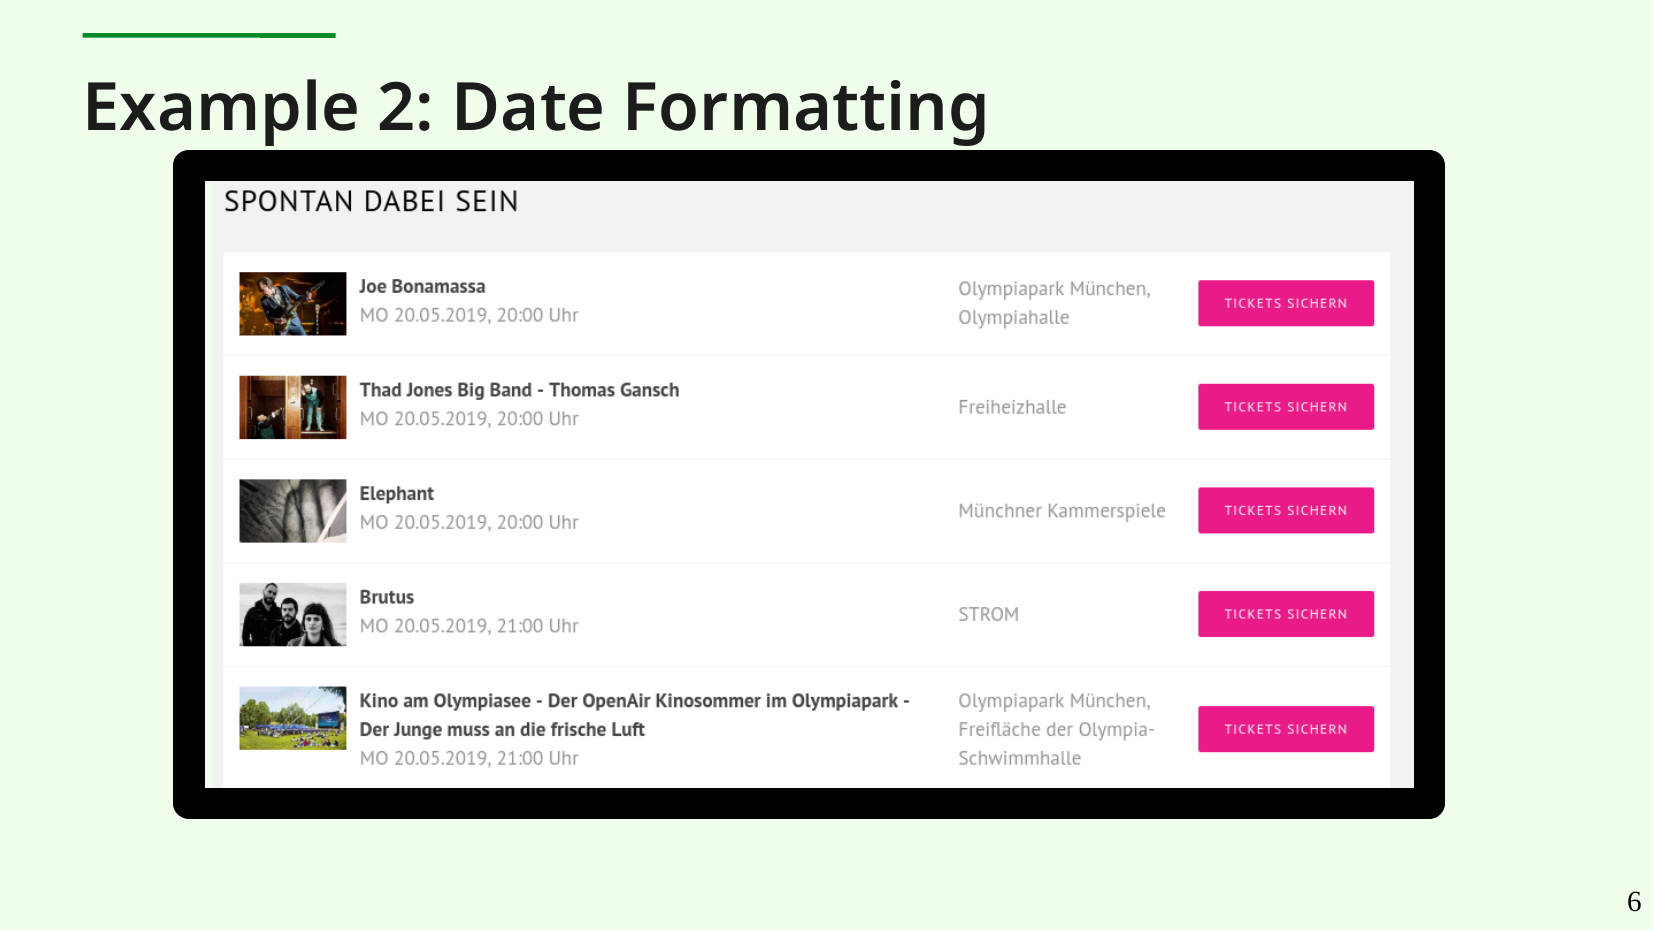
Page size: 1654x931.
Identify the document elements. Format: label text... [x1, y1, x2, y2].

title Example 2: Date Formatting [82, 59, 1571, 193]
picture [212, 181, 1414, 788]
